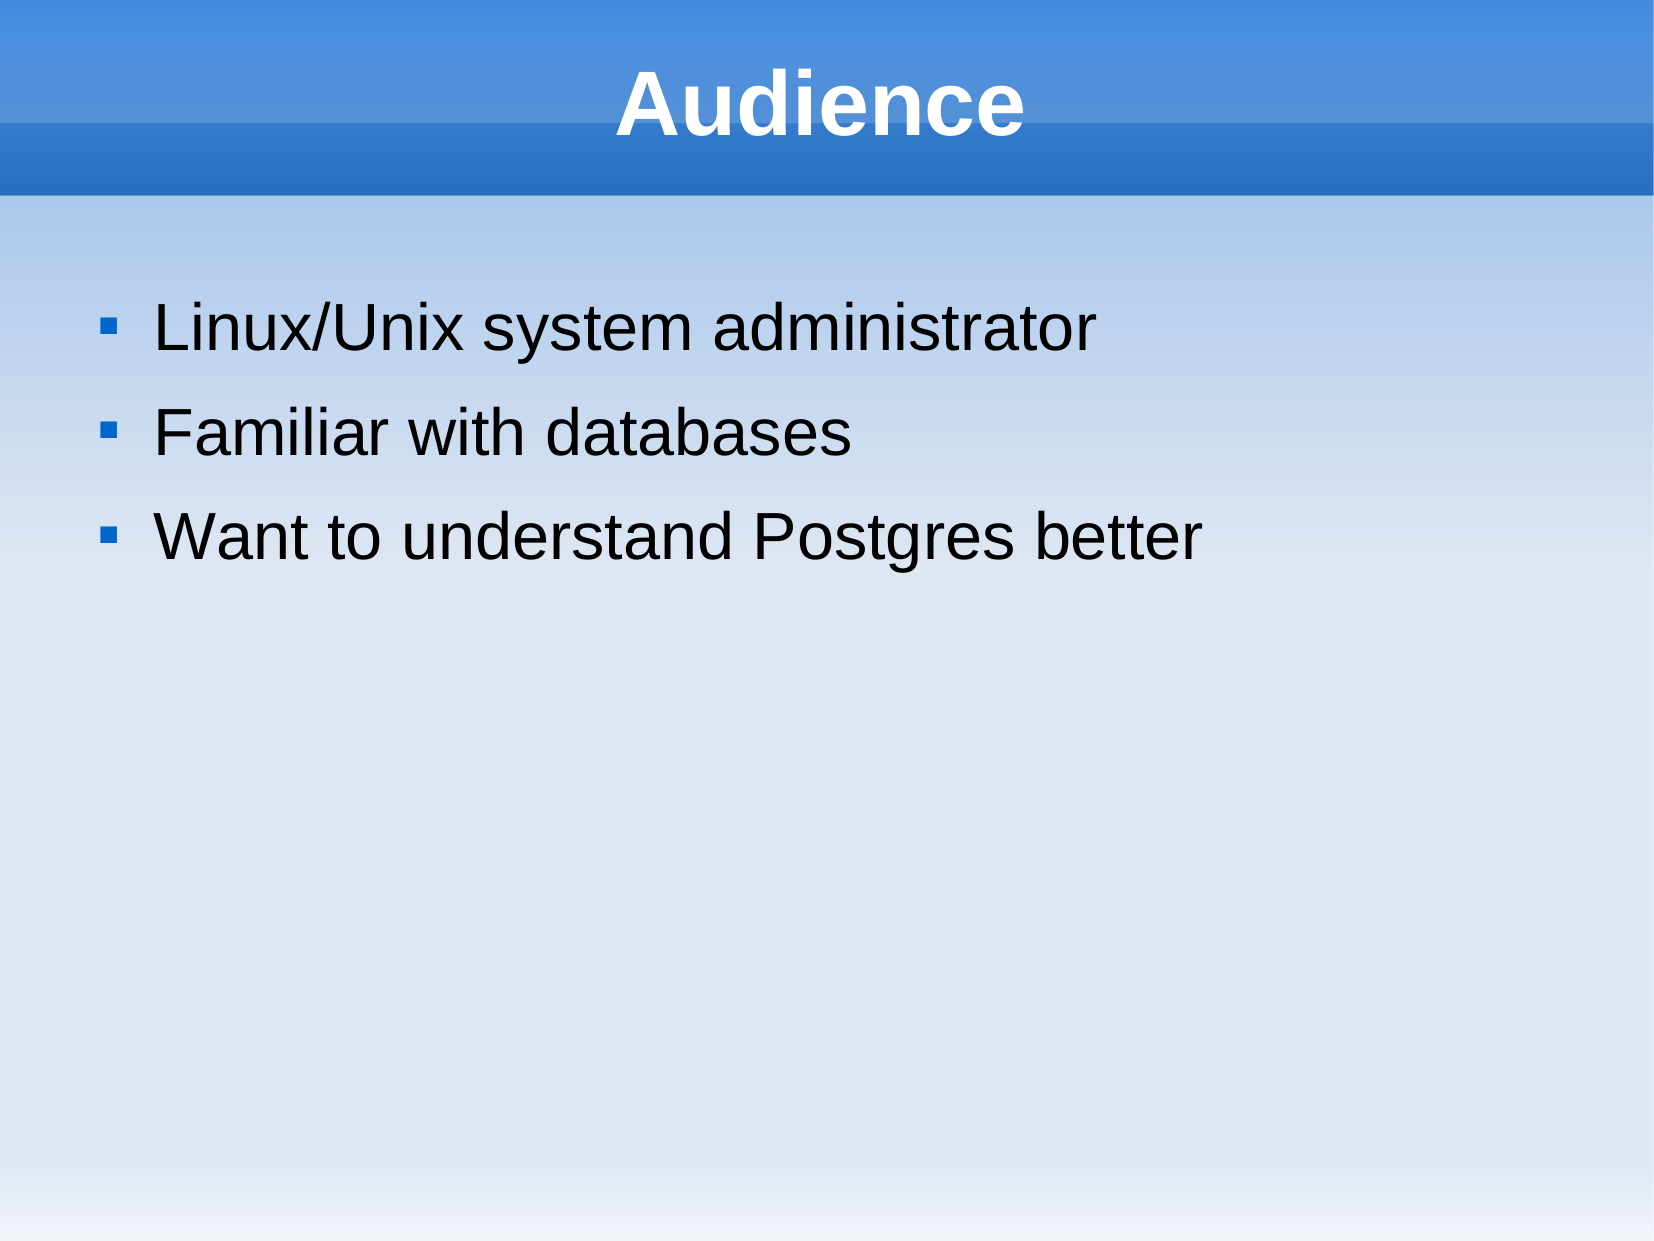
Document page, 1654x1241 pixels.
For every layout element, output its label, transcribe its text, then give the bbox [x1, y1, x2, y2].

list Linux/Unix system administrator Familiar with databases Want to understand Postgres better [82, 290, 1571, 1094]
title Audience [76, 7, 1565, 200]
picture [0, 0, 1654, 1241]
